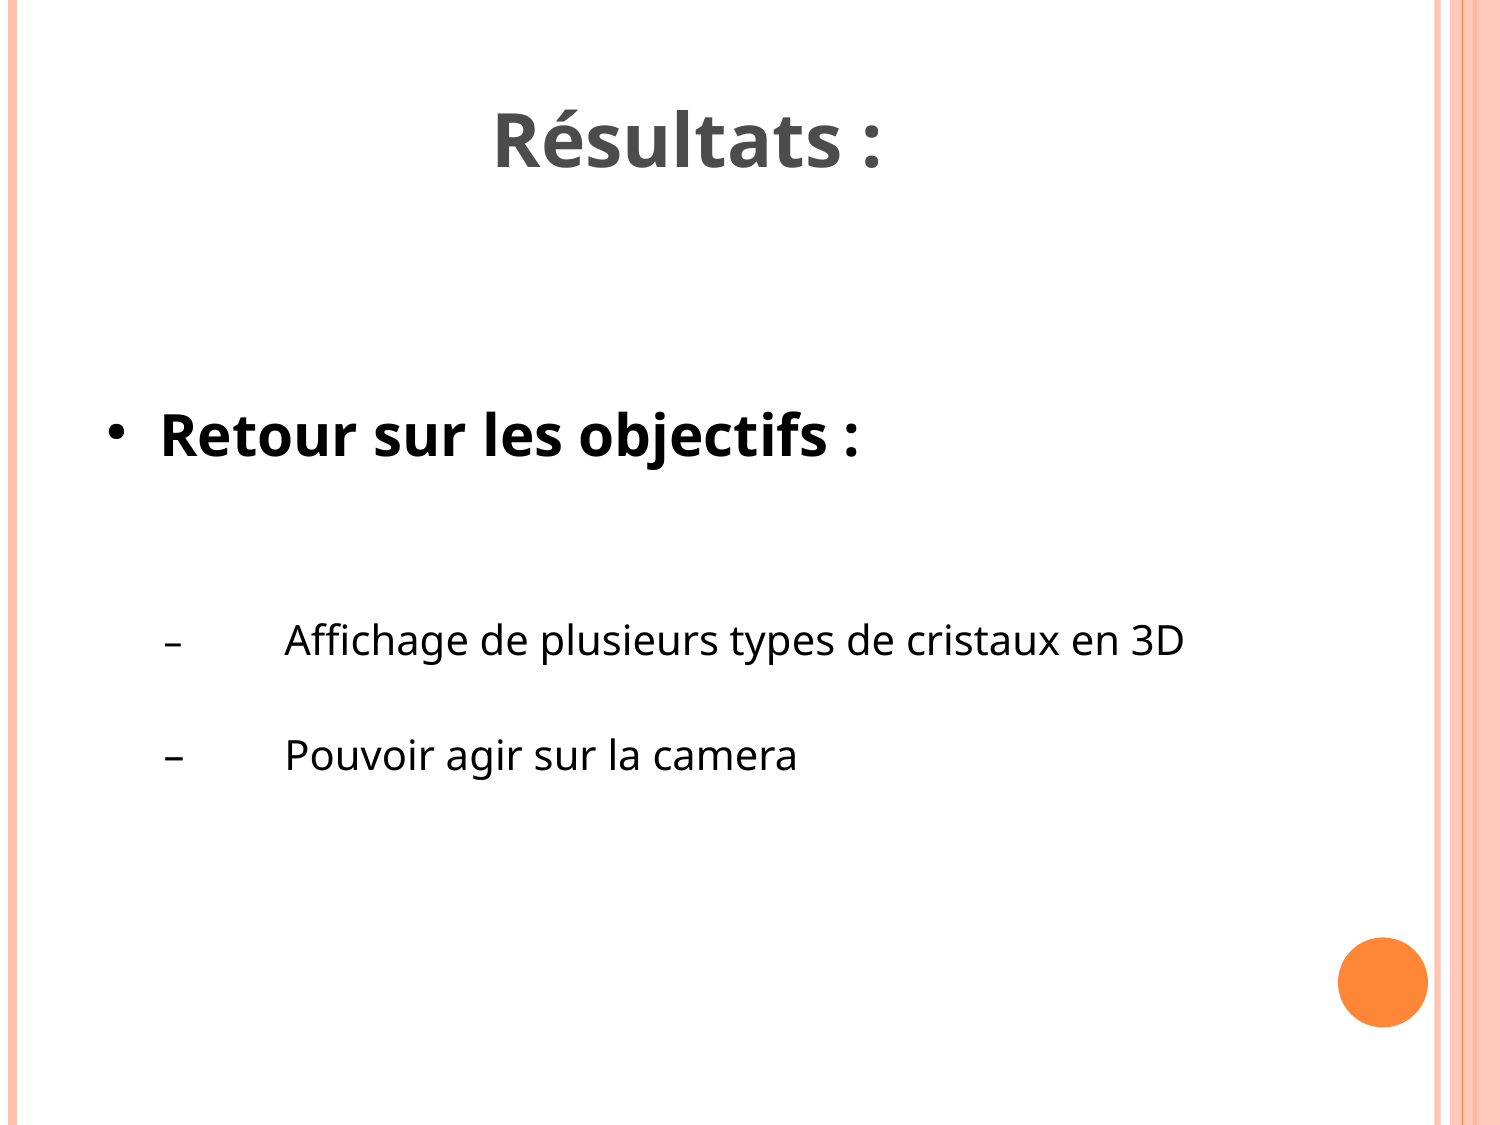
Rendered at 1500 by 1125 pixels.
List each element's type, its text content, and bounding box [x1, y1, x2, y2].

list Retour sur les objectifs : – Affichage de plusieurs types de cristaux en 3D – Pouvoir agir sur la camera [88, 354, 1314, 1125]
title Résultats : [75, 52, 1300, 226]
